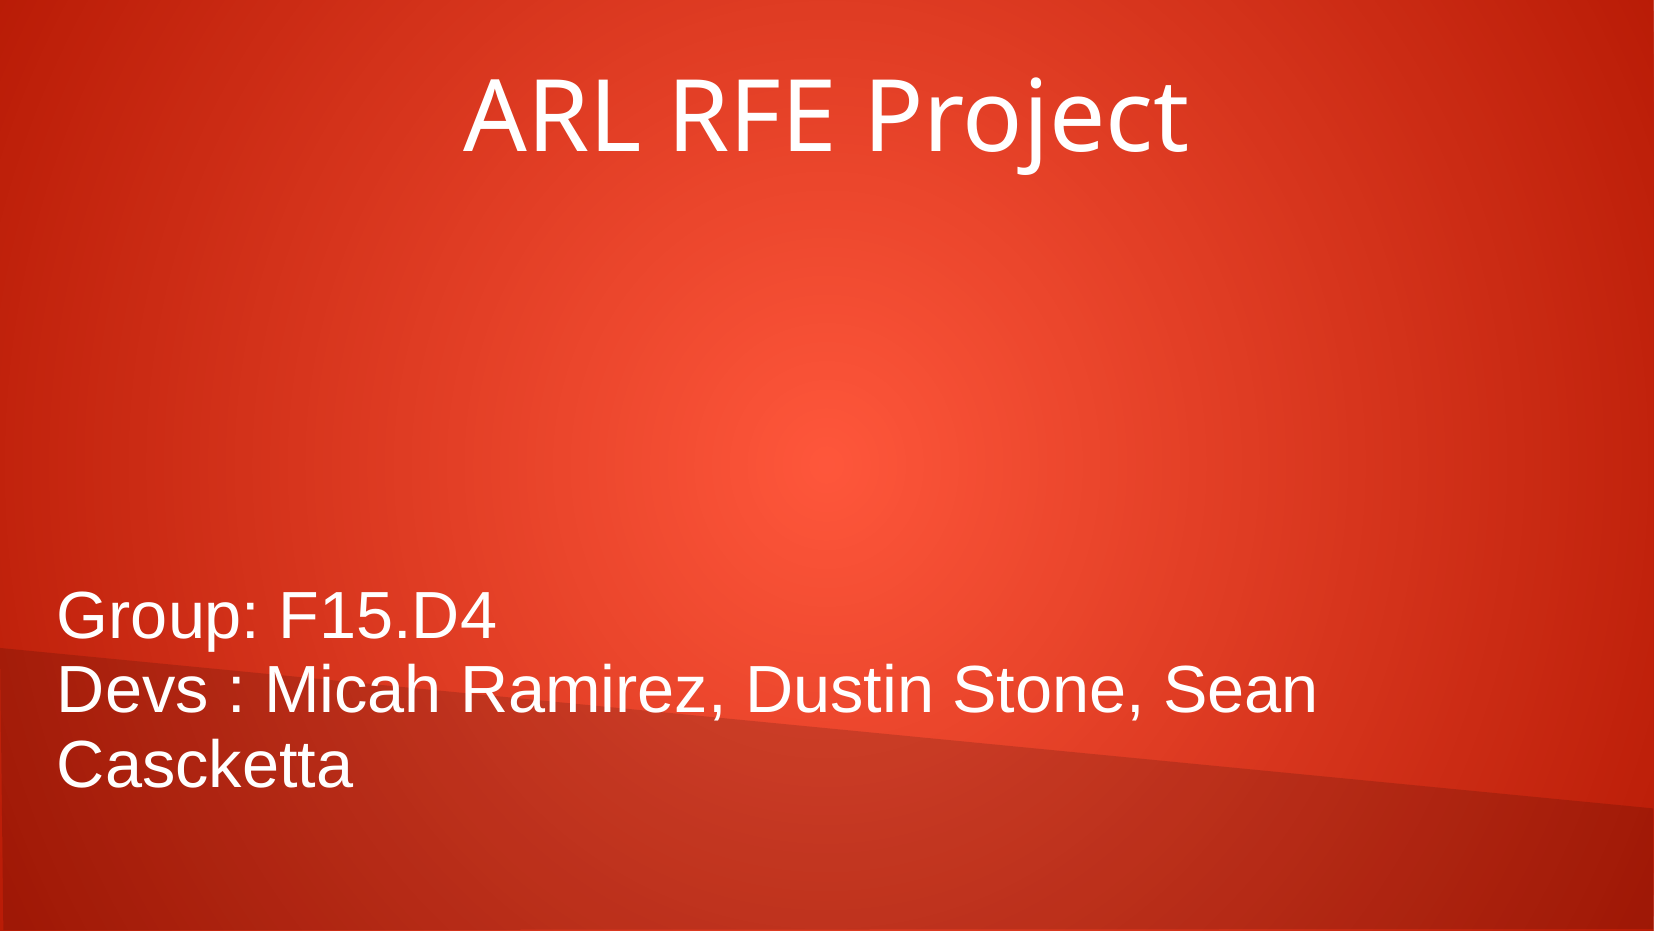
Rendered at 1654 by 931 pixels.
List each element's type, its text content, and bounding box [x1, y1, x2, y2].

subtitle Group: F15.D4 Devs : Micah Ramirez, Dustin Stone, Sean Cascketta [56, 420, 1546, 931]
title ARL RFE Project [82, 35, 1571, 189]
